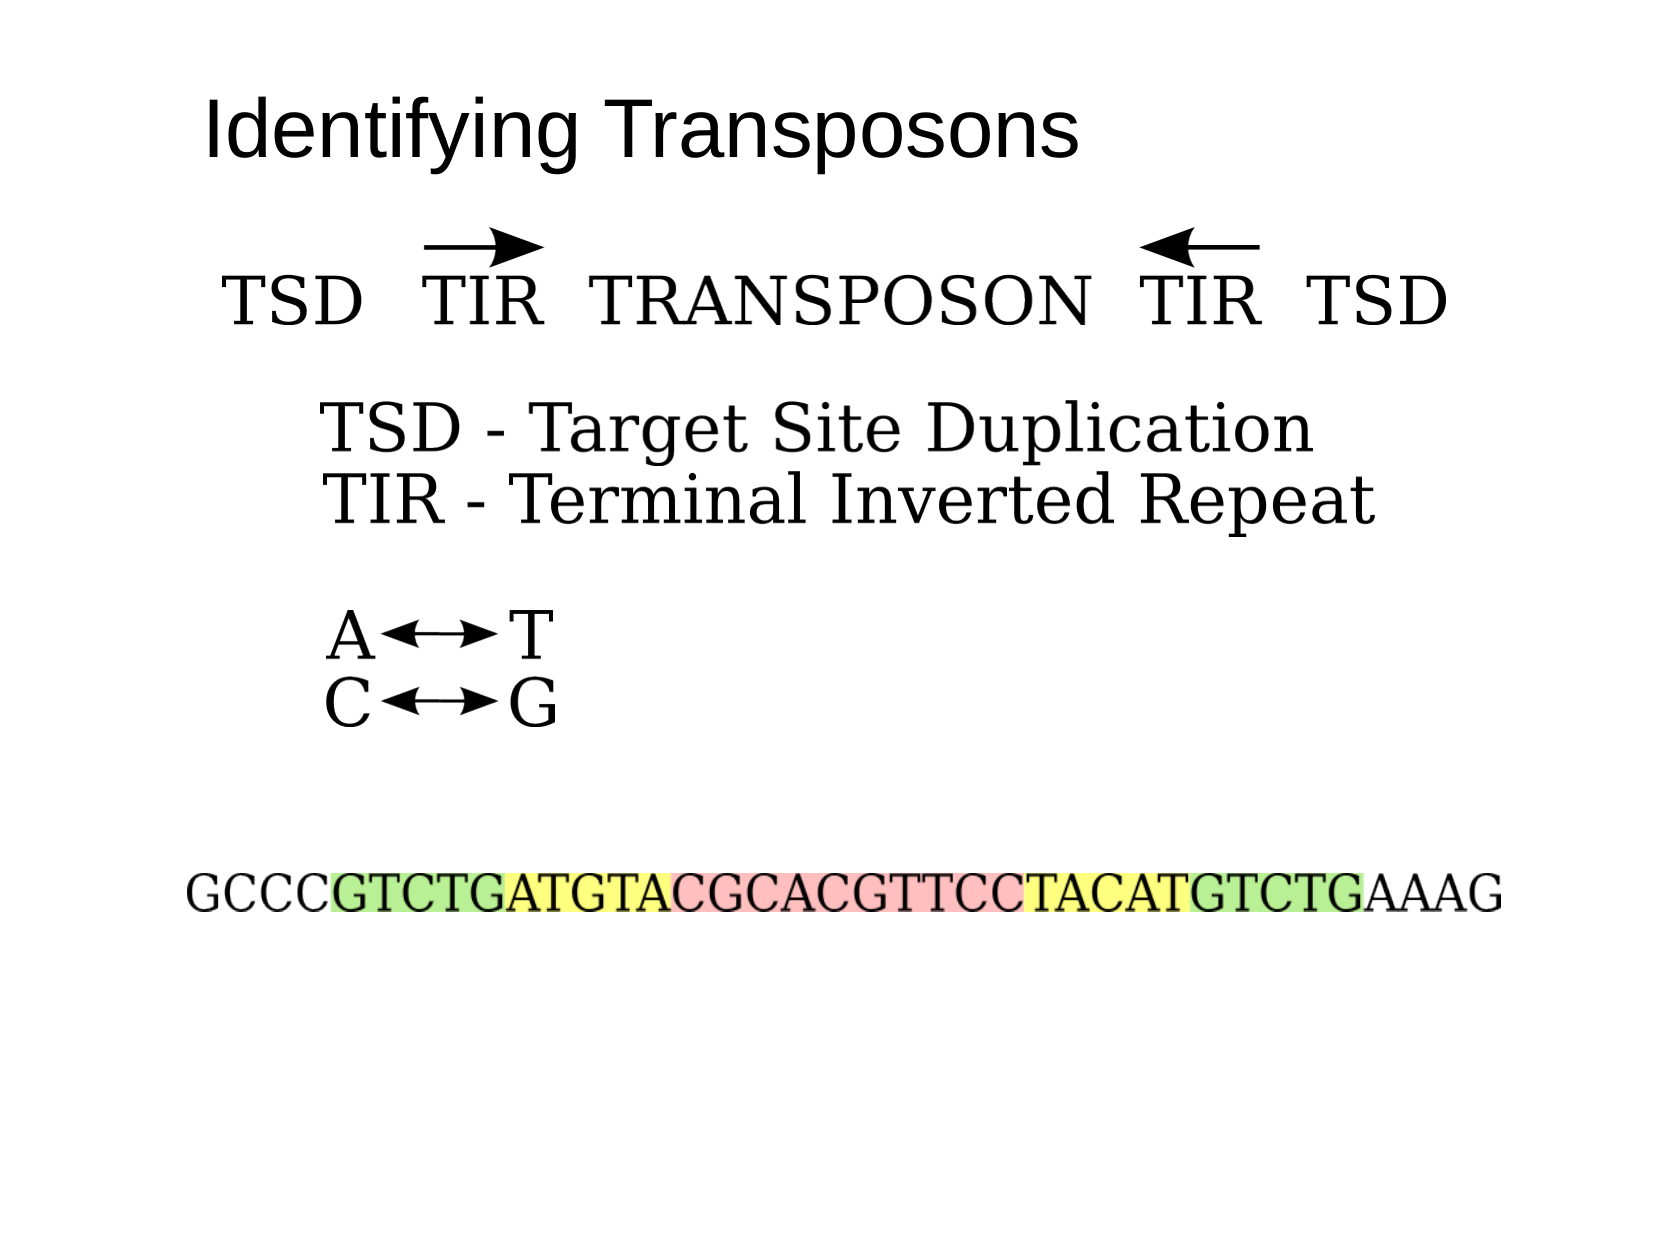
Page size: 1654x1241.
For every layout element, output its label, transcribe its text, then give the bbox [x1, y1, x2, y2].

picture [222, 227, 1446, 326]
picture [320, 400, 1313, 466]
text_box Identifying Transposons [187, 75, 1102, 183]
picture [326, 610, 555, 727]
picture [187, 873, 1501, 912]
picture [323, 471, 1375, 537]
